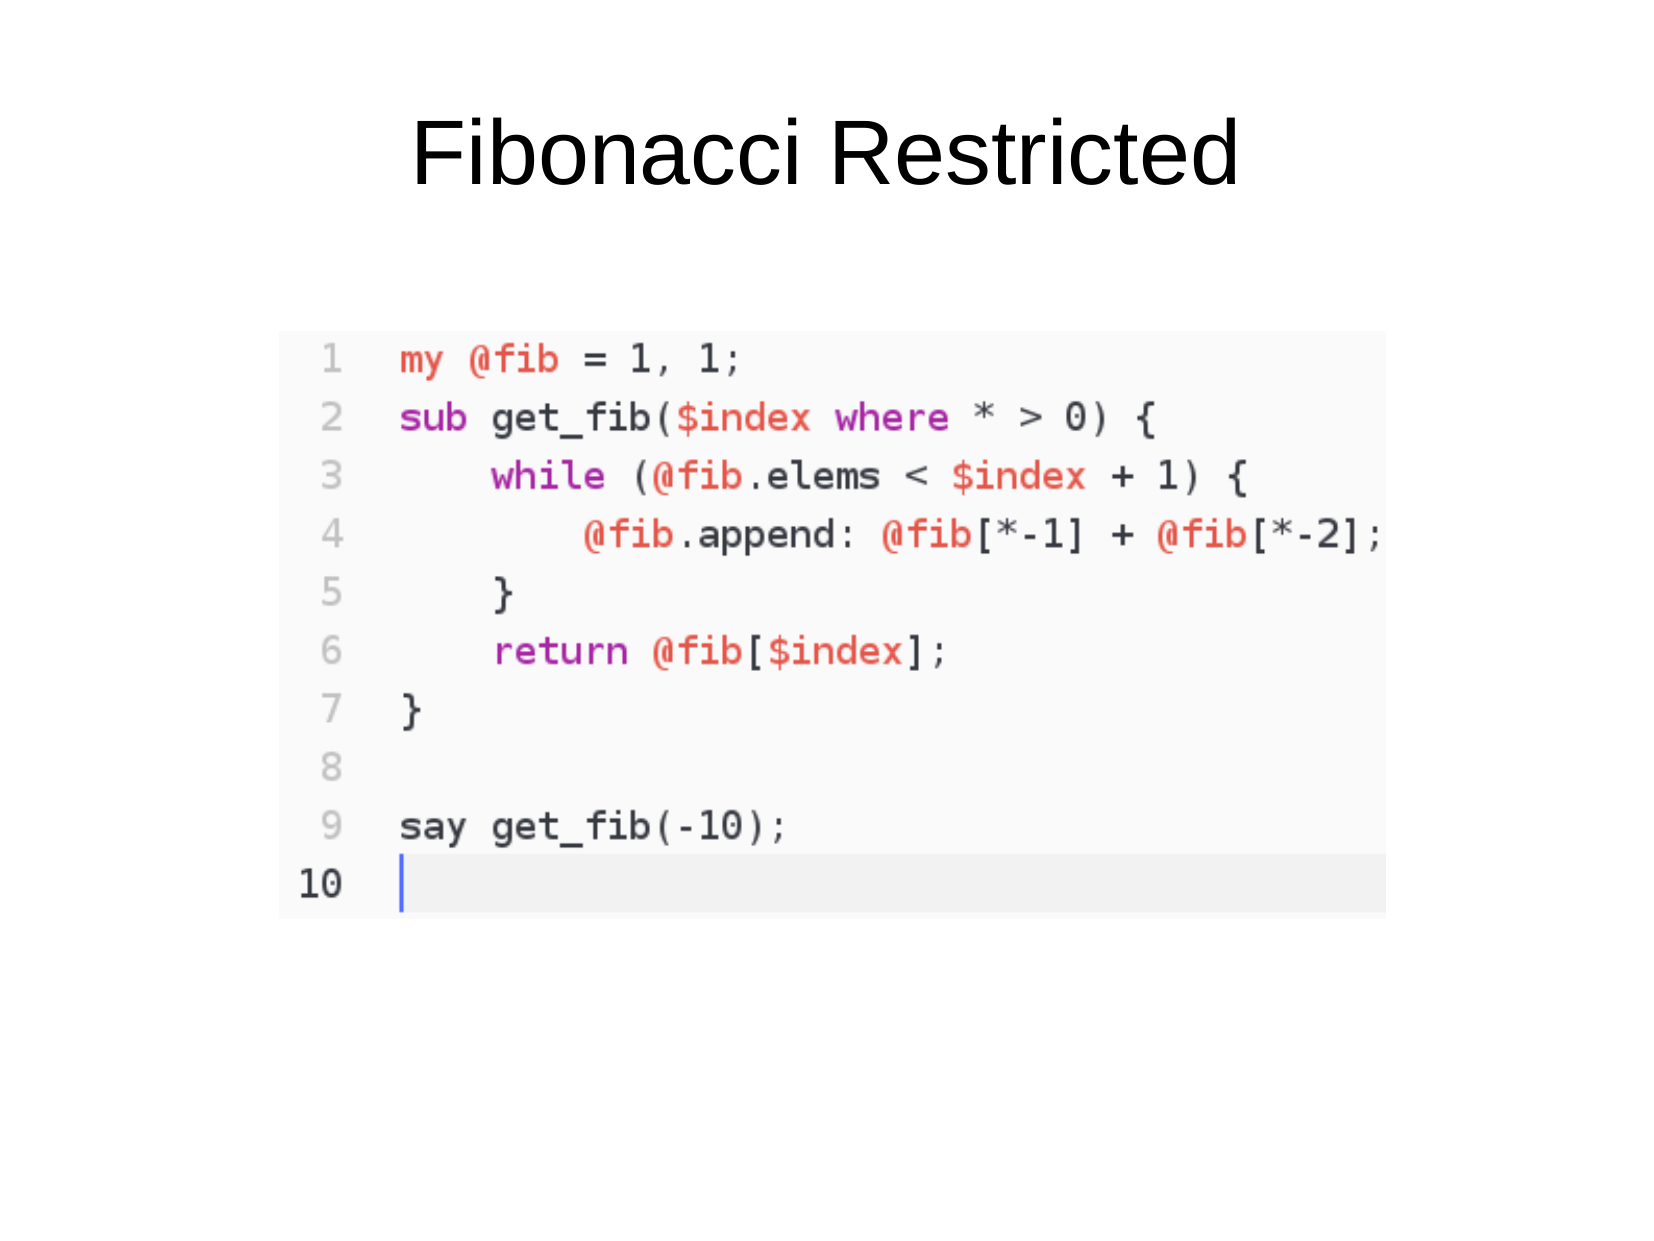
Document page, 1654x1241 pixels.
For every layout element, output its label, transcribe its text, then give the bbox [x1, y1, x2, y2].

picture [279, 331, 1386, 919]
title Fibonacci Restricted [82, 49, 1571, 257]
